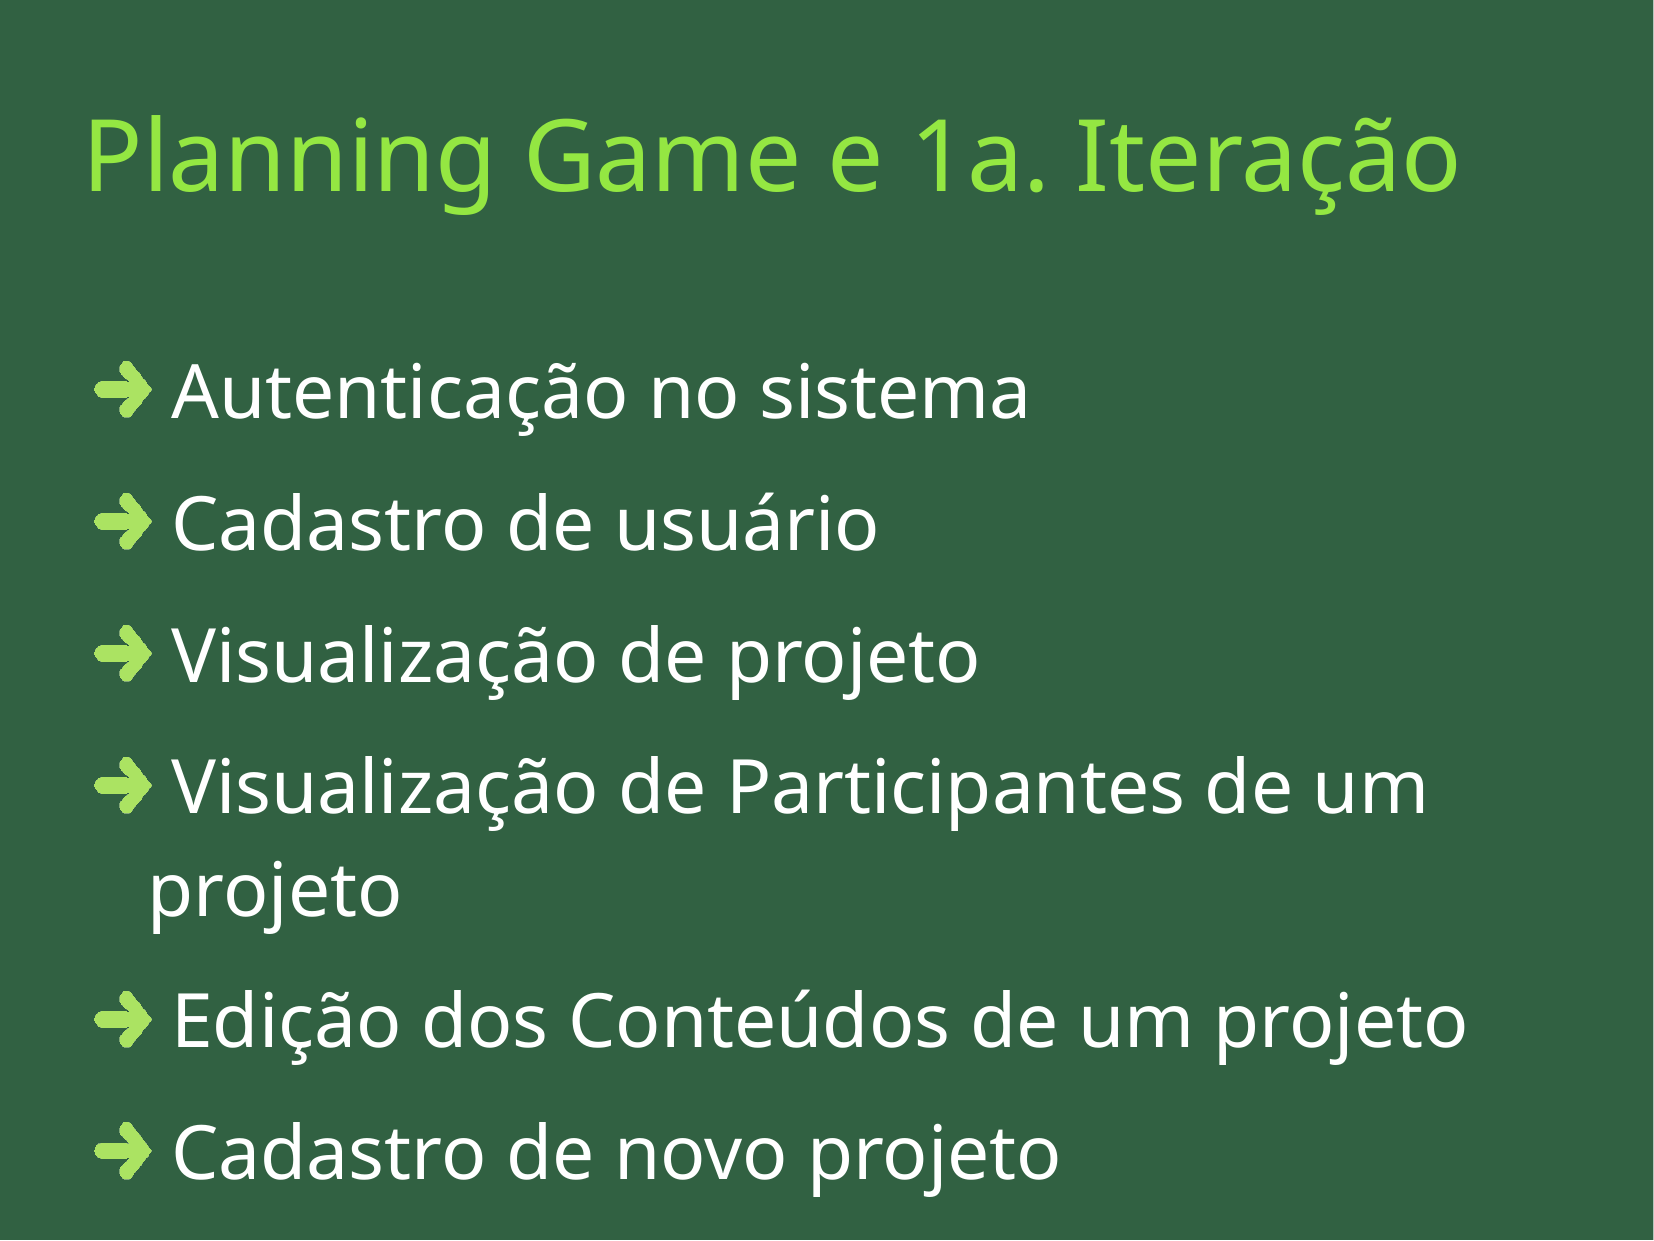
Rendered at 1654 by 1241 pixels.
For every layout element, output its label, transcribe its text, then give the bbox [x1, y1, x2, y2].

list Autenticação no sistema Cadastro de usuário Visualização de projeto Visualização de Participantes de um projeto Edição dos Conteúdos de um projeto Cadastro de novo projeto [76, 338, 1566, 1097]
title Planning Game e 1a. Iteração [82, 49, 1571, 257]
picture [94, 1121, 152, 1180]
